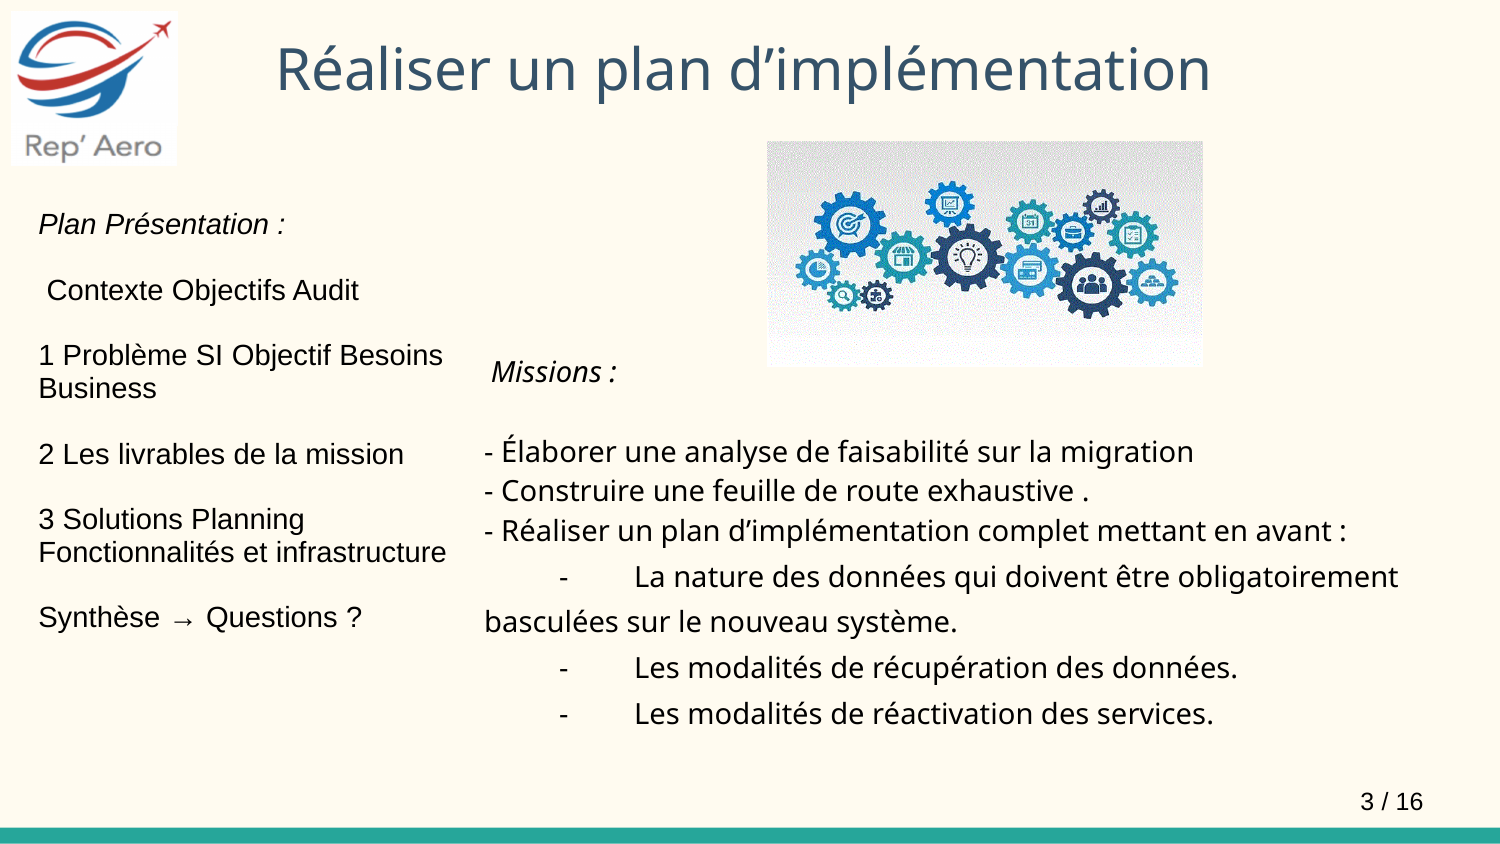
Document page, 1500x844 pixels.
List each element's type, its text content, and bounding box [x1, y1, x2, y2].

text_box Missions : - Élaborer une analyse de faisabilité sur la migration - Construire une feuille de route exhaustive . - Réaliser un plan d’implémentation complet mettant en avant : - La nature des données qui doivent être obligatoirement basculées sur le nouveau système. - Les modalités de récupération des données. - Les modalités de réactivation des services. [484, 351, 1441, 768]
text_box <numéro> / 16 [1345, 780, 1500, 827]
picture [11, 11, 178, 166]
picture [767, 141, 1203, 351]
text_box Plan Présentation : Contexte Objectifs Audit 1 Problème SI Objectif Besoins Business 2 Les livrables de la mission 3 Solutions Planning Fonctionnalités et infrastructure Synthèse → Questions ? [23, 200, 497, 844]
title Réaliser un plan d’implémentation [260, 11, 1430, 122]
